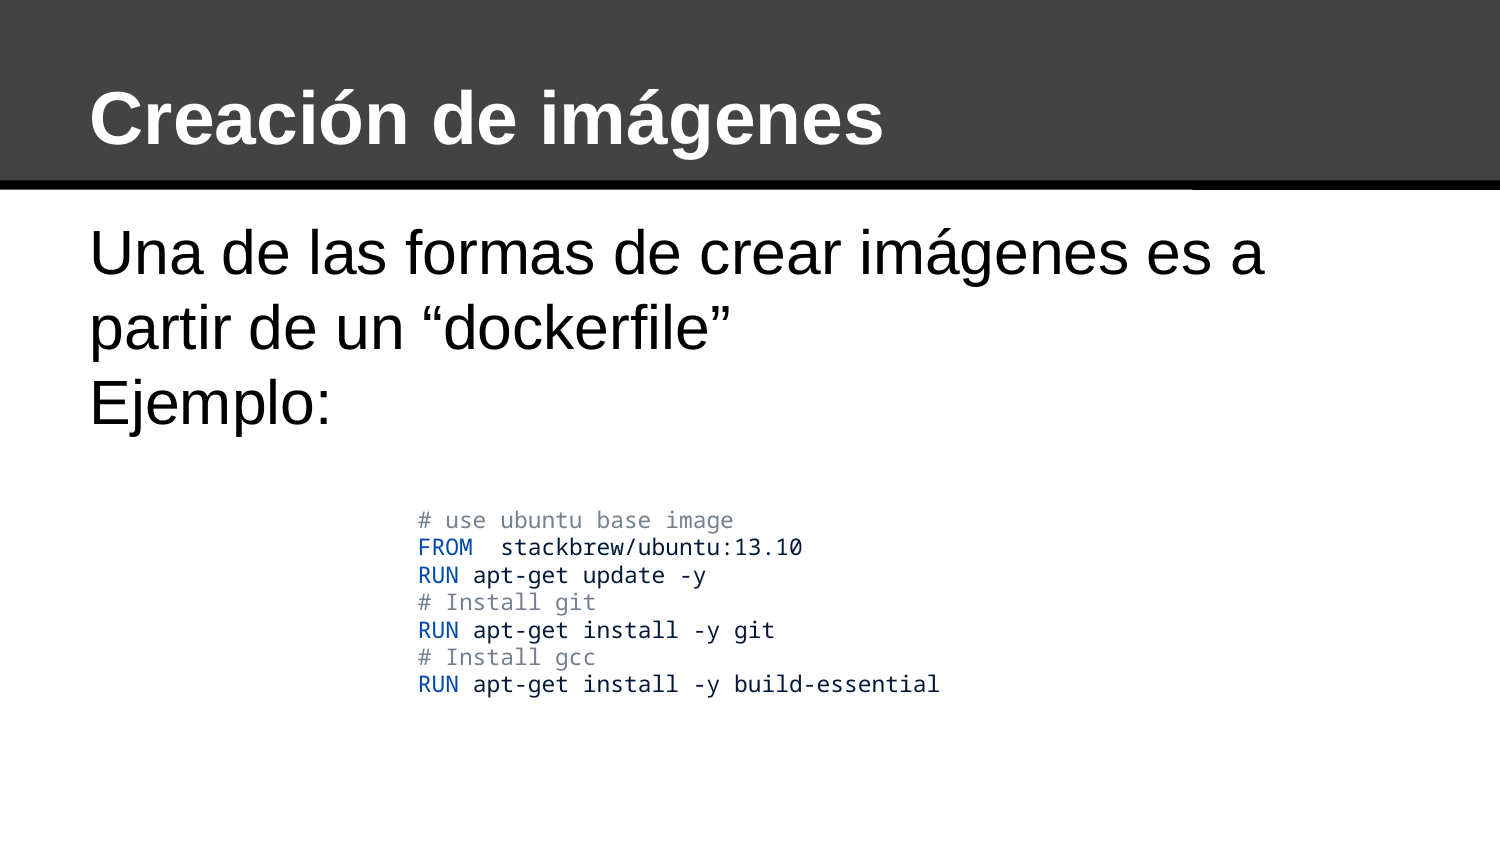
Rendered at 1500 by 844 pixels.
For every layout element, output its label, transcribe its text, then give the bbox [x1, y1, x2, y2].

text_box Una de las formas de crear imágenes es a partir de un “dockerfile” Ejemplo: [75, 196, 1425, 808]
text_box Creación de imágenes [75, 33, 1425, 175]
text_box # use ubuntu base image FROM stackbrew/ubuntu:13.10 RUN apt-get update -y # Install git RUN apt-get install -y git # Install gcc RUN apt-get install -y build-essential [403, 423, 1034, 821]
